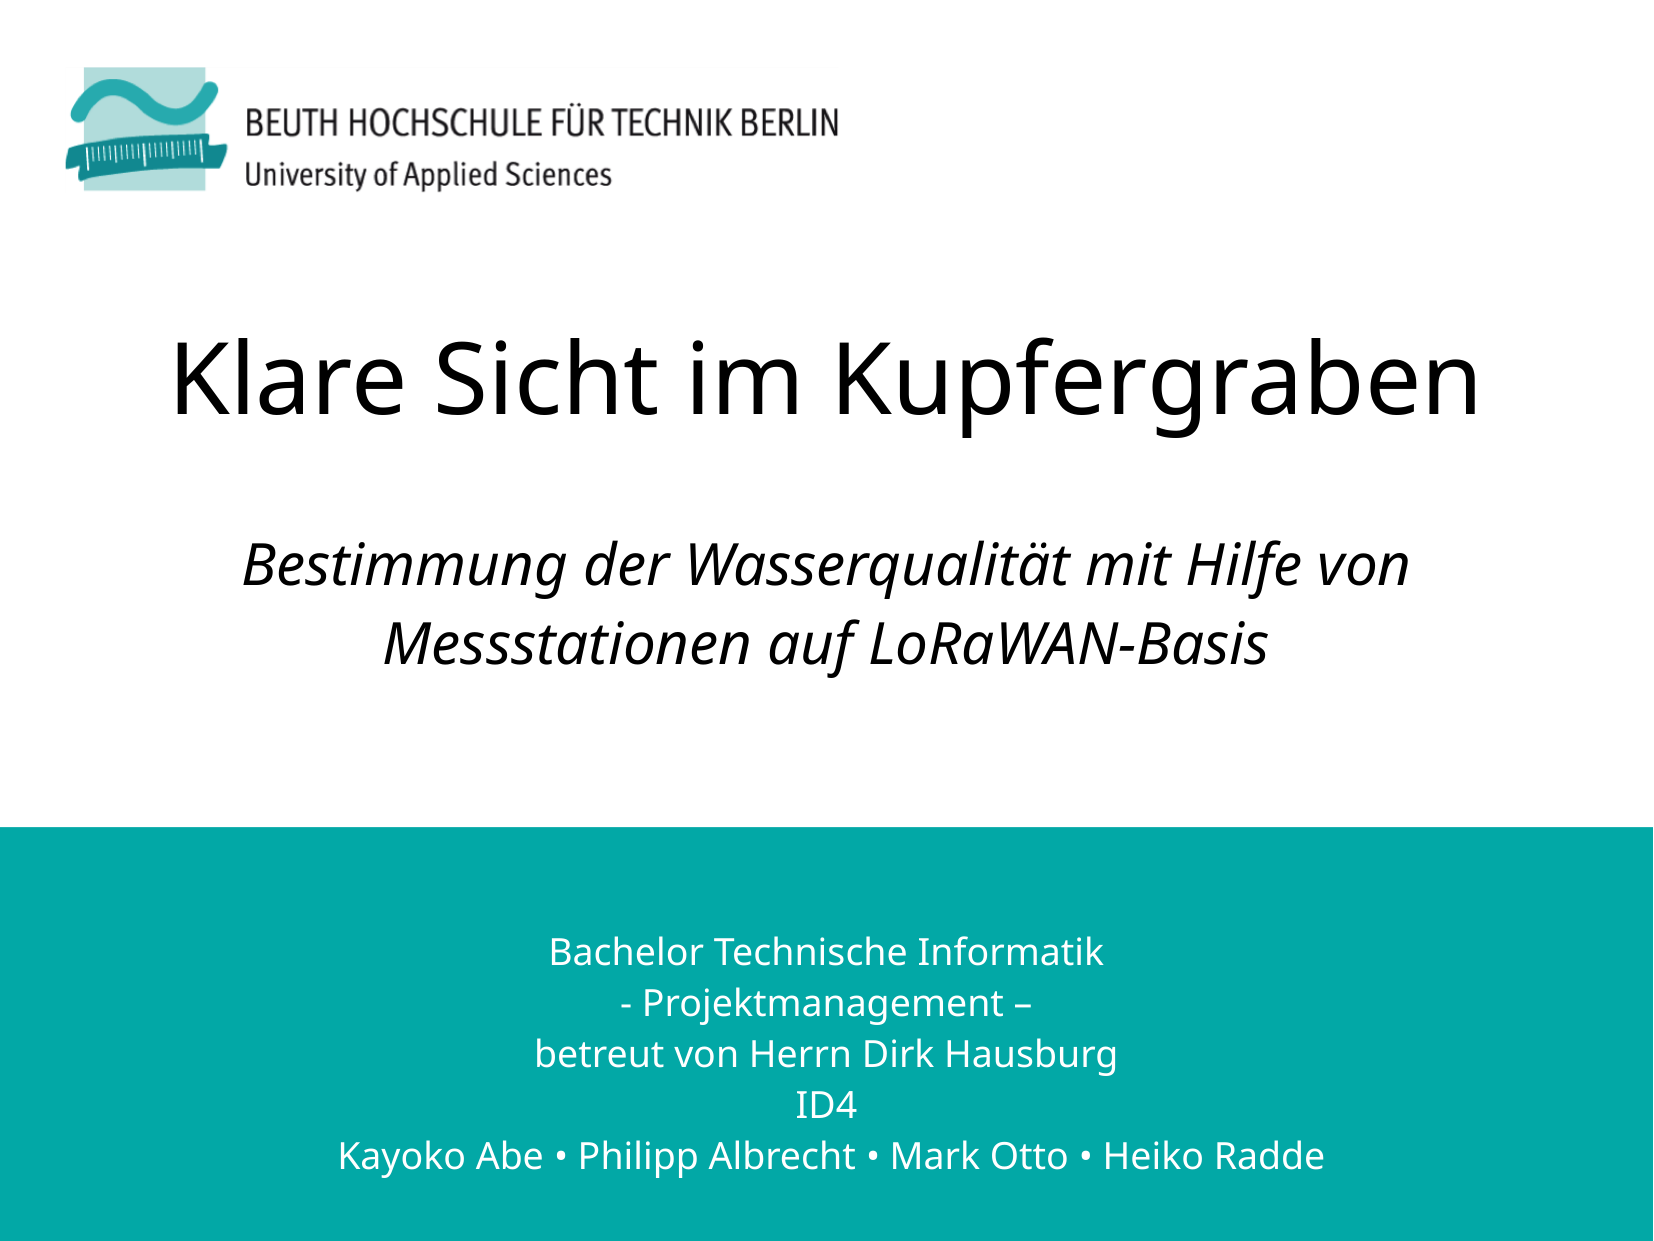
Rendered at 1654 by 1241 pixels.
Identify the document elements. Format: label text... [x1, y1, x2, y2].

text_box Bachelor Technische Informatik - Projektmanagement – betreut von Herrn Dirk Hausburg ID4 Kayoko Abe • Philipp Albrecht • Mark Otto • Heiko Radde [301, 917, 1352, 1194]
text_box Klare Sicht im Kupfergraben Bestimmung der Wasserqualität mit Hilfe von Messstationen auf LoRaWAN-Basis [151, 300, 1502, 848]
picture [64, 66, 839, 193]
